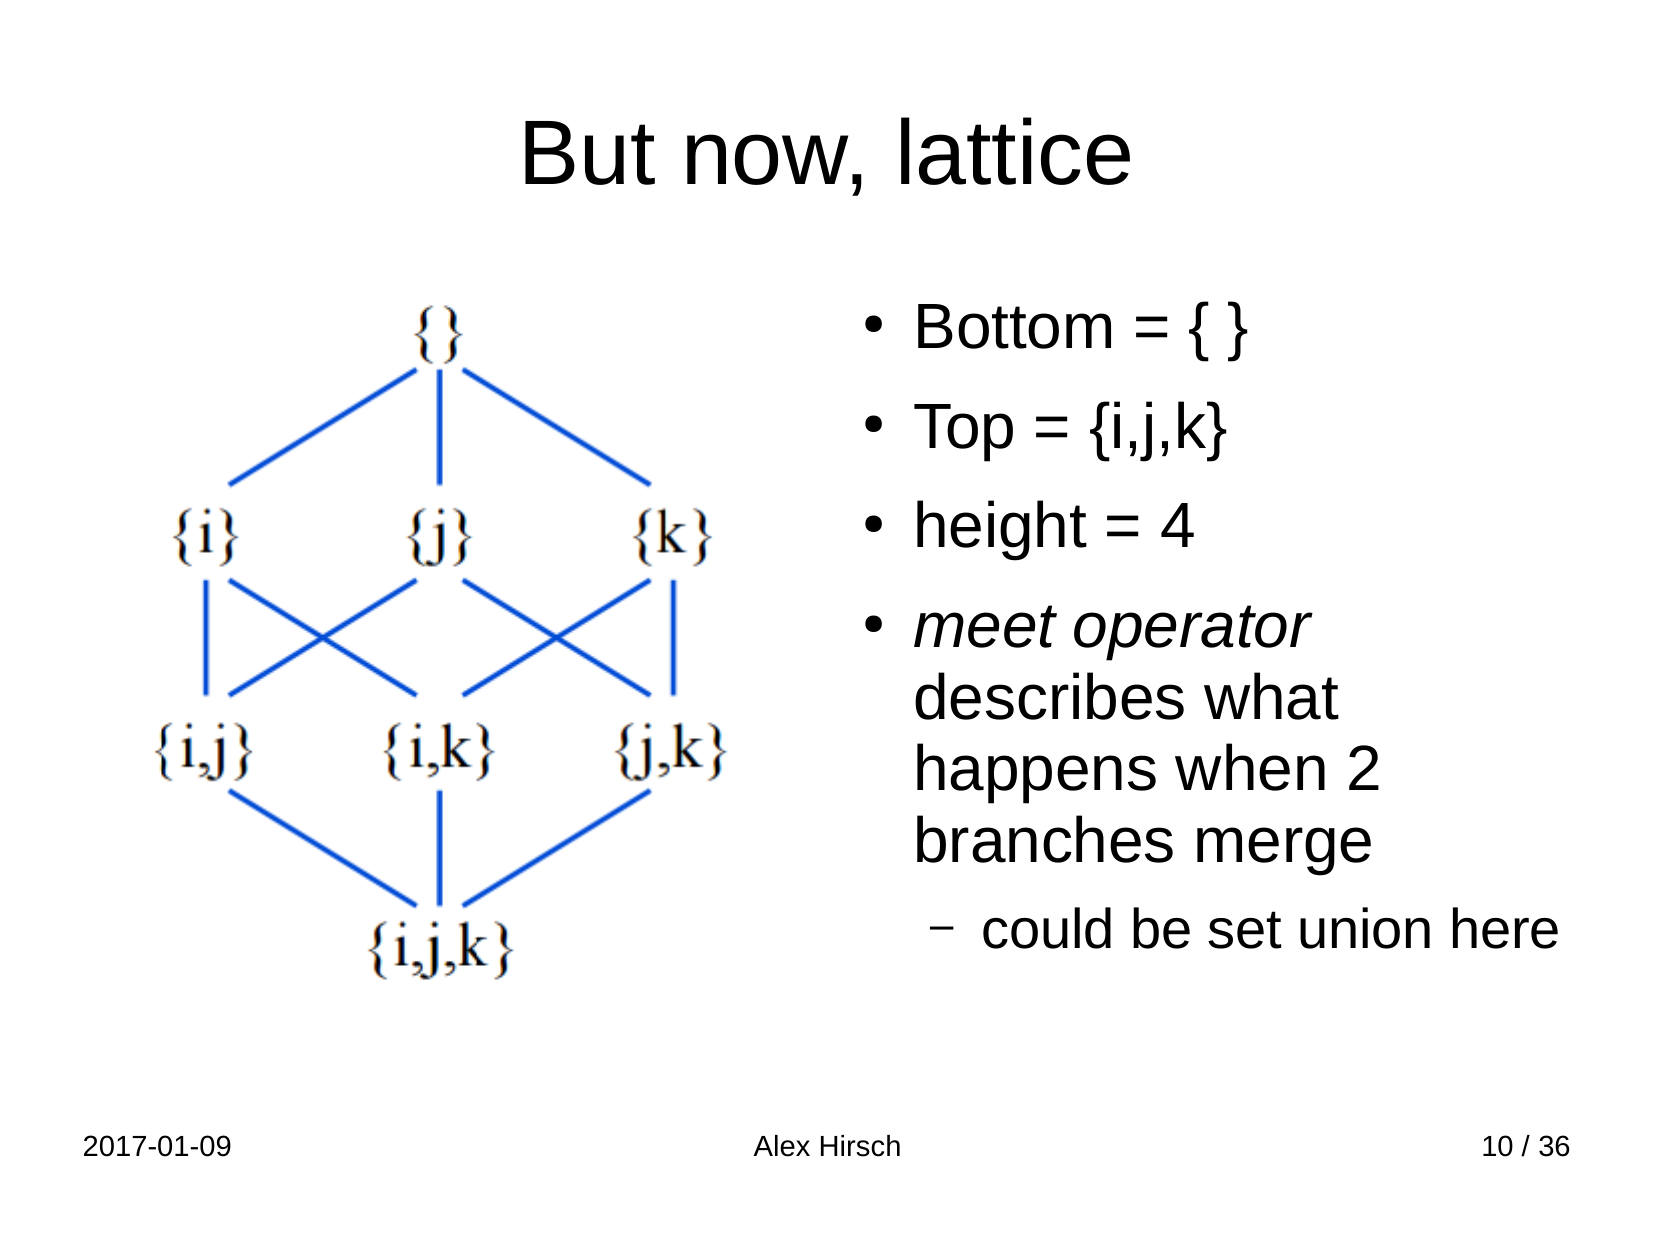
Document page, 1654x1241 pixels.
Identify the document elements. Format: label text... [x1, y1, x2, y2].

title But now, lattice [82, 49, 1571, 257]
list Bottom = { } Top = {i,j,k} height = 4 meet operator describes what happens when 2 branches merge could be set union here [845, 290, 1572, 1010]
picture [140, 290, 752, 1010]
